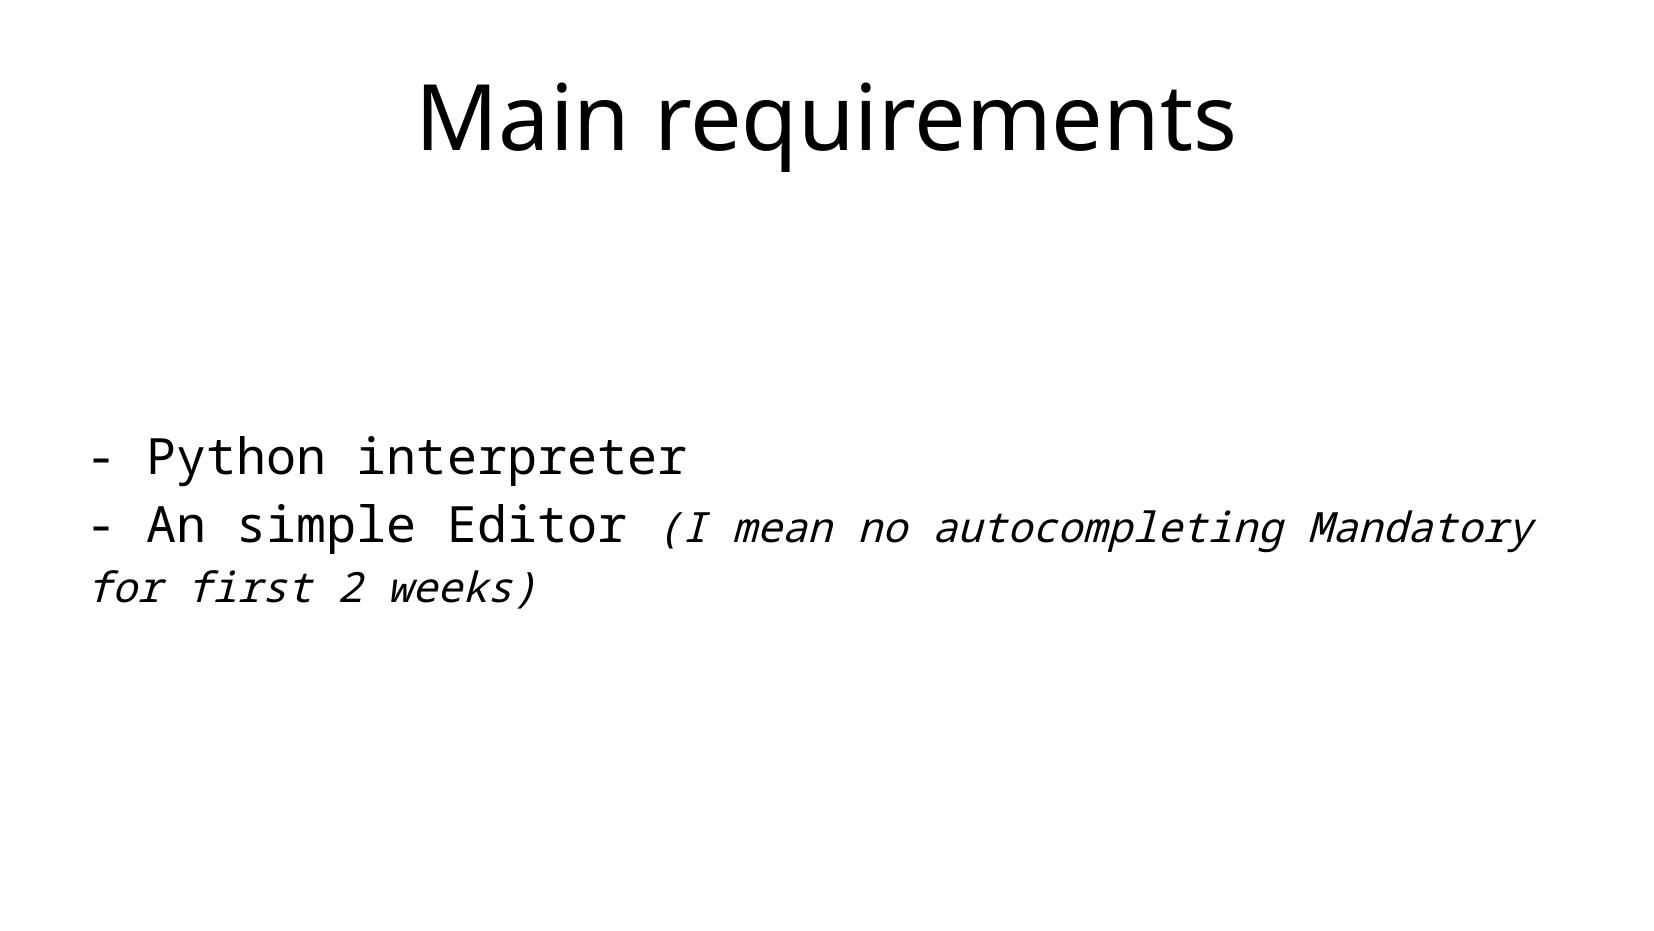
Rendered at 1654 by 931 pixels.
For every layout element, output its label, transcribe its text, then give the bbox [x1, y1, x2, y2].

subtitle - Python interpreter - An simple Editor (I mean no autocompleting Mandatory for first 2 weeks) [86, 248, 1576, 788]
title Main requirements [82, 37, 1571, 193]
